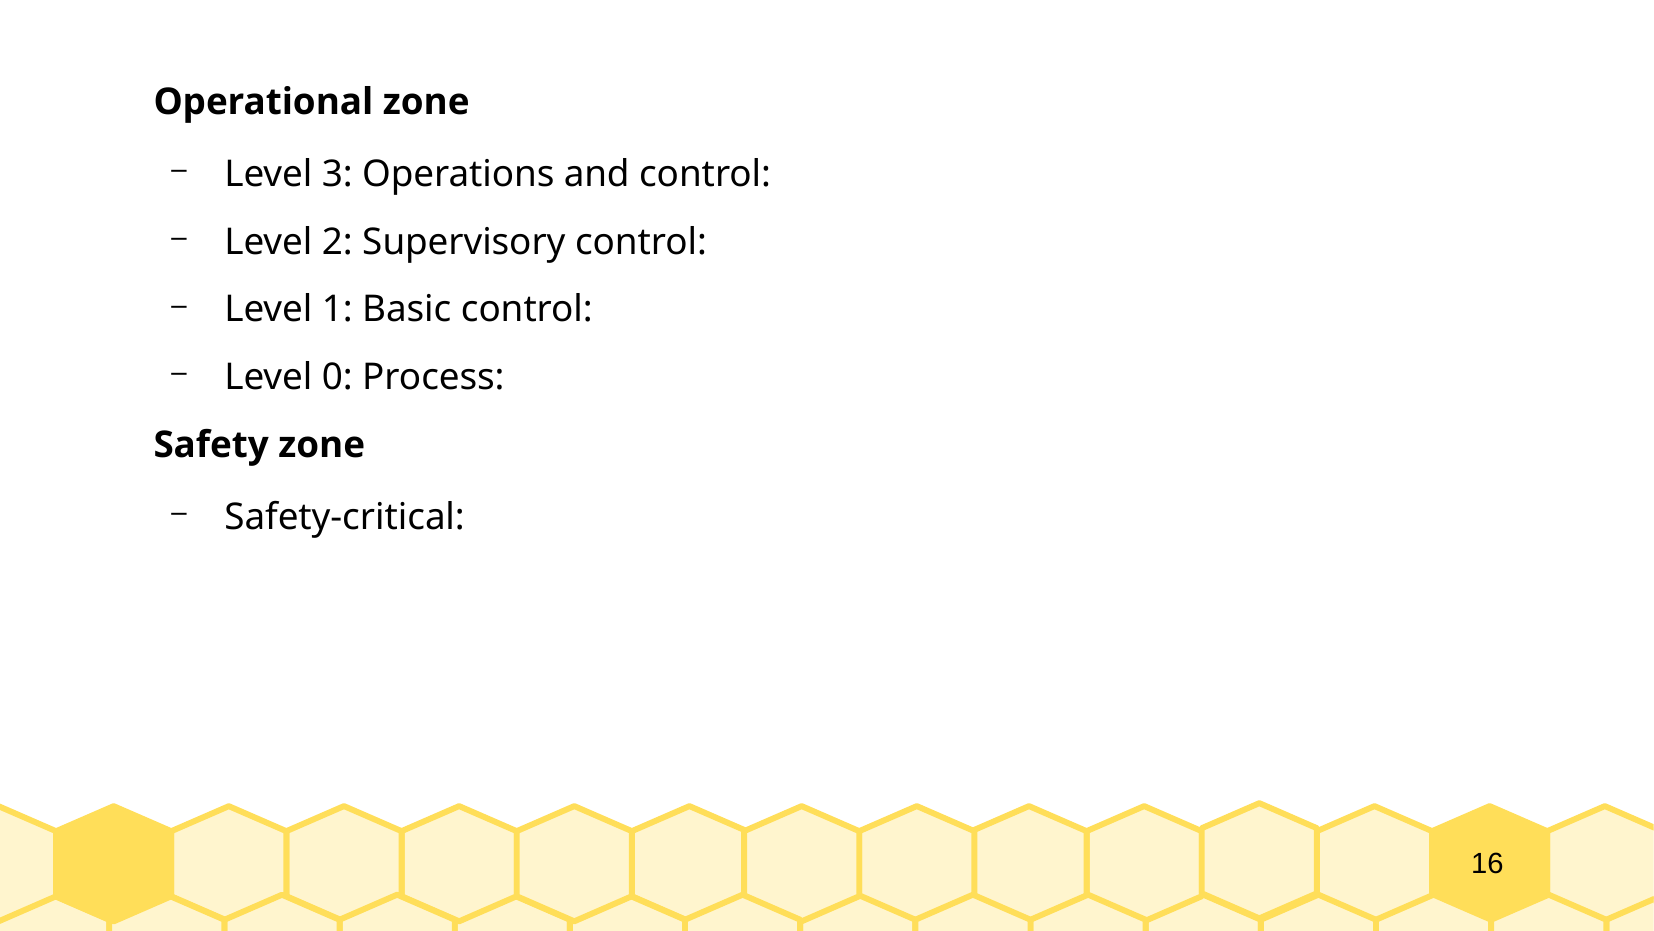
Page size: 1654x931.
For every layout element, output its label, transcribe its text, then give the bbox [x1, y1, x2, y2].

list Operational zone Level 3: Operations and control: Level 2: Supervisory control: Level 1: Basic control: Level 0: Process: Safety zone Safety-critical: [82, 75, 1571, 788]
